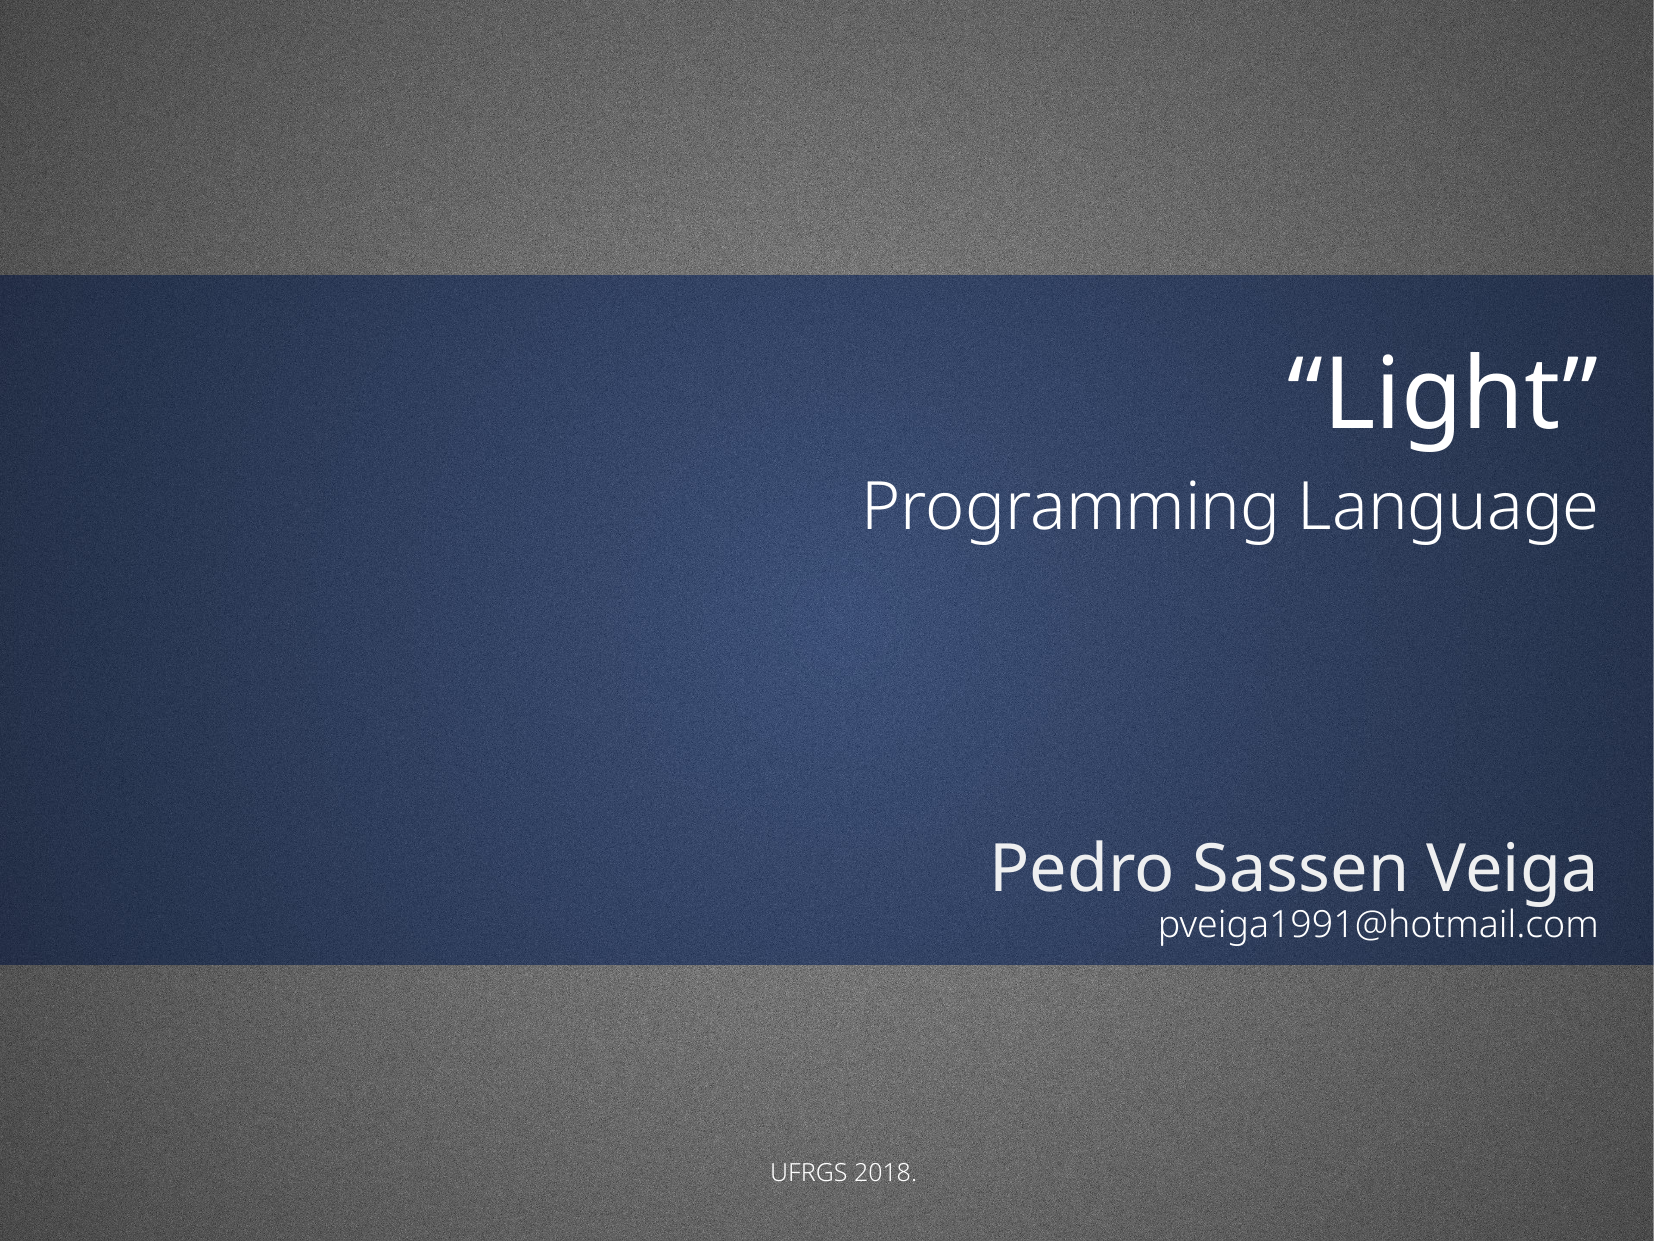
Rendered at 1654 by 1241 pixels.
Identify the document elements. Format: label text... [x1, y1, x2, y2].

text_box pveiga1991@hotmail.com [531, 887, 1615, 958]
text_box Pedro Sassen Veiga [649, 818, 1615, 887]
picture [0, 0, 1654, 1241]
subtitle Programming Language [442, 457, 1601, 621]
title “Light” [248, 330, 1599, 449]
text_box UFRGS 2018. [75, 1126, 1613, 1197]
